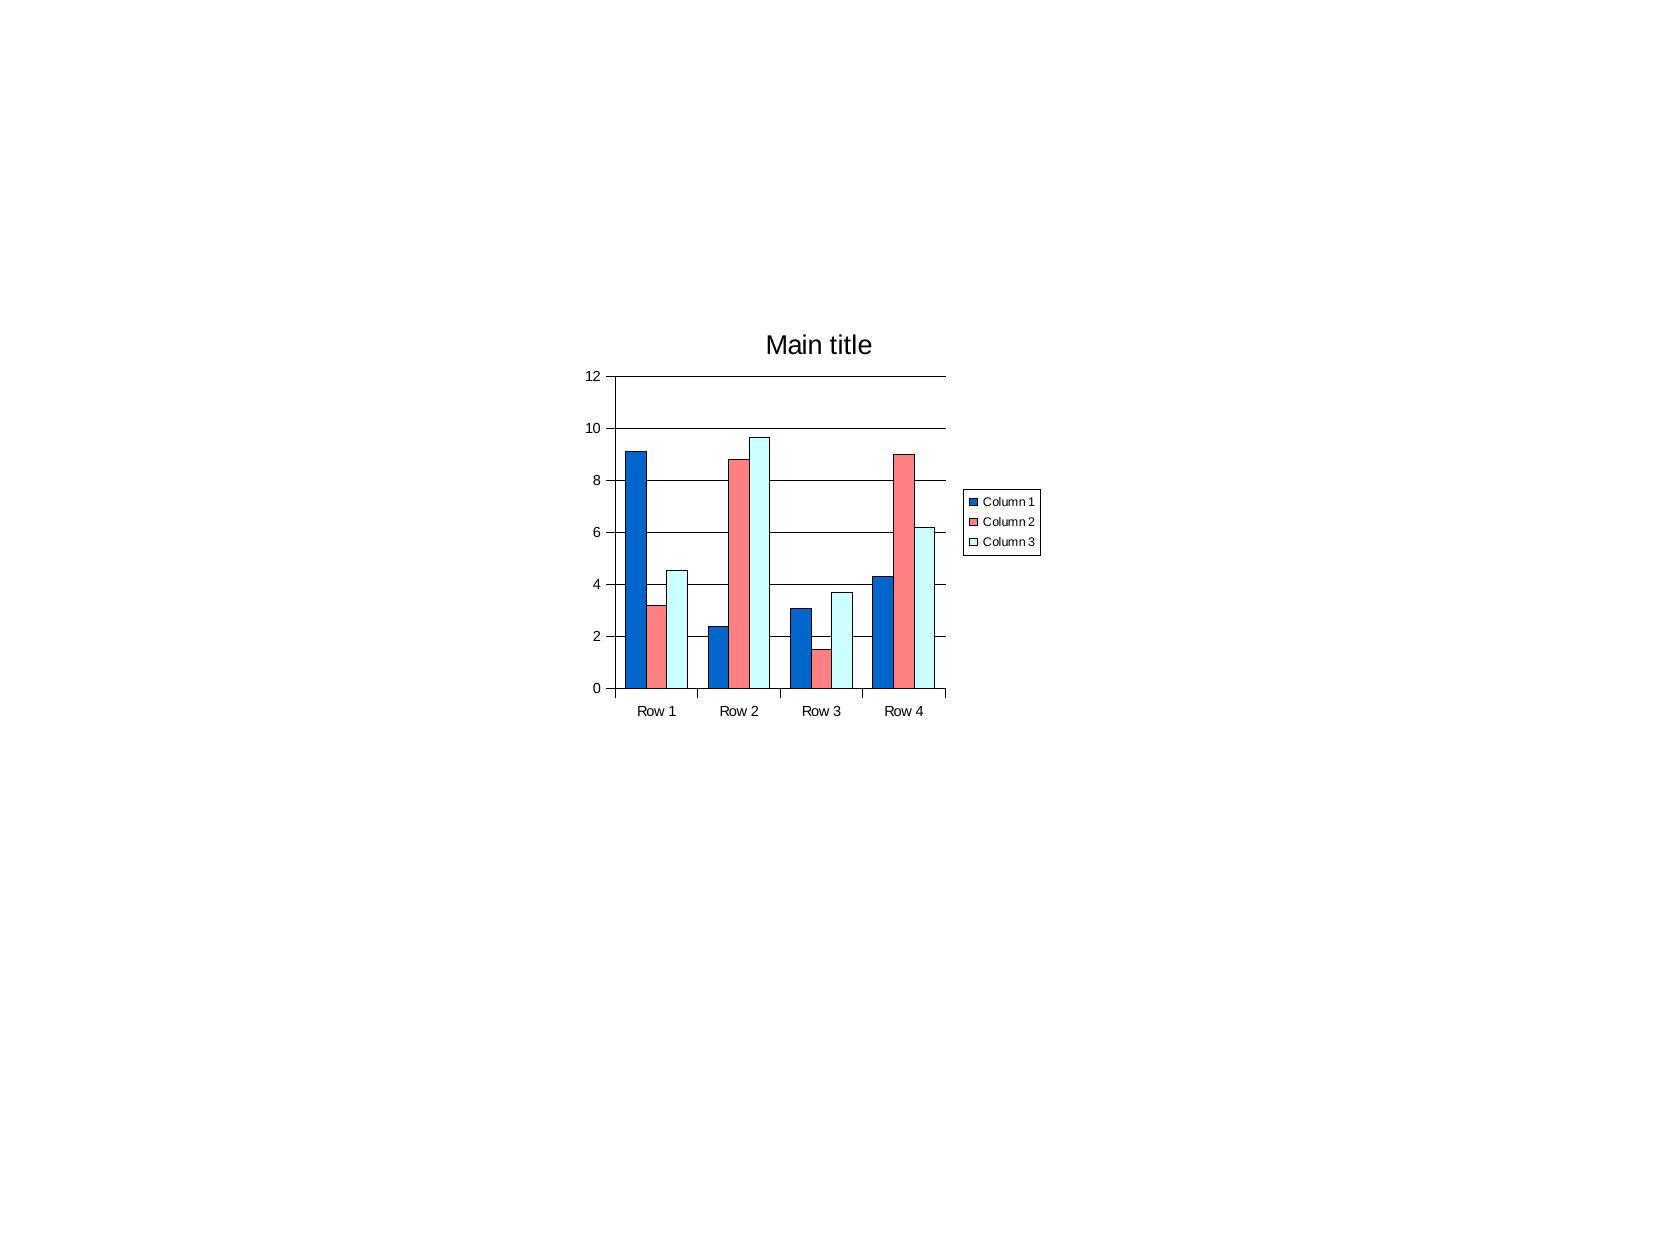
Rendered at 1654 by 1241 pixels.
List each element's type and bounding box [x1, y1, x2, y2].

chart [575, 314, 1048, 728]
